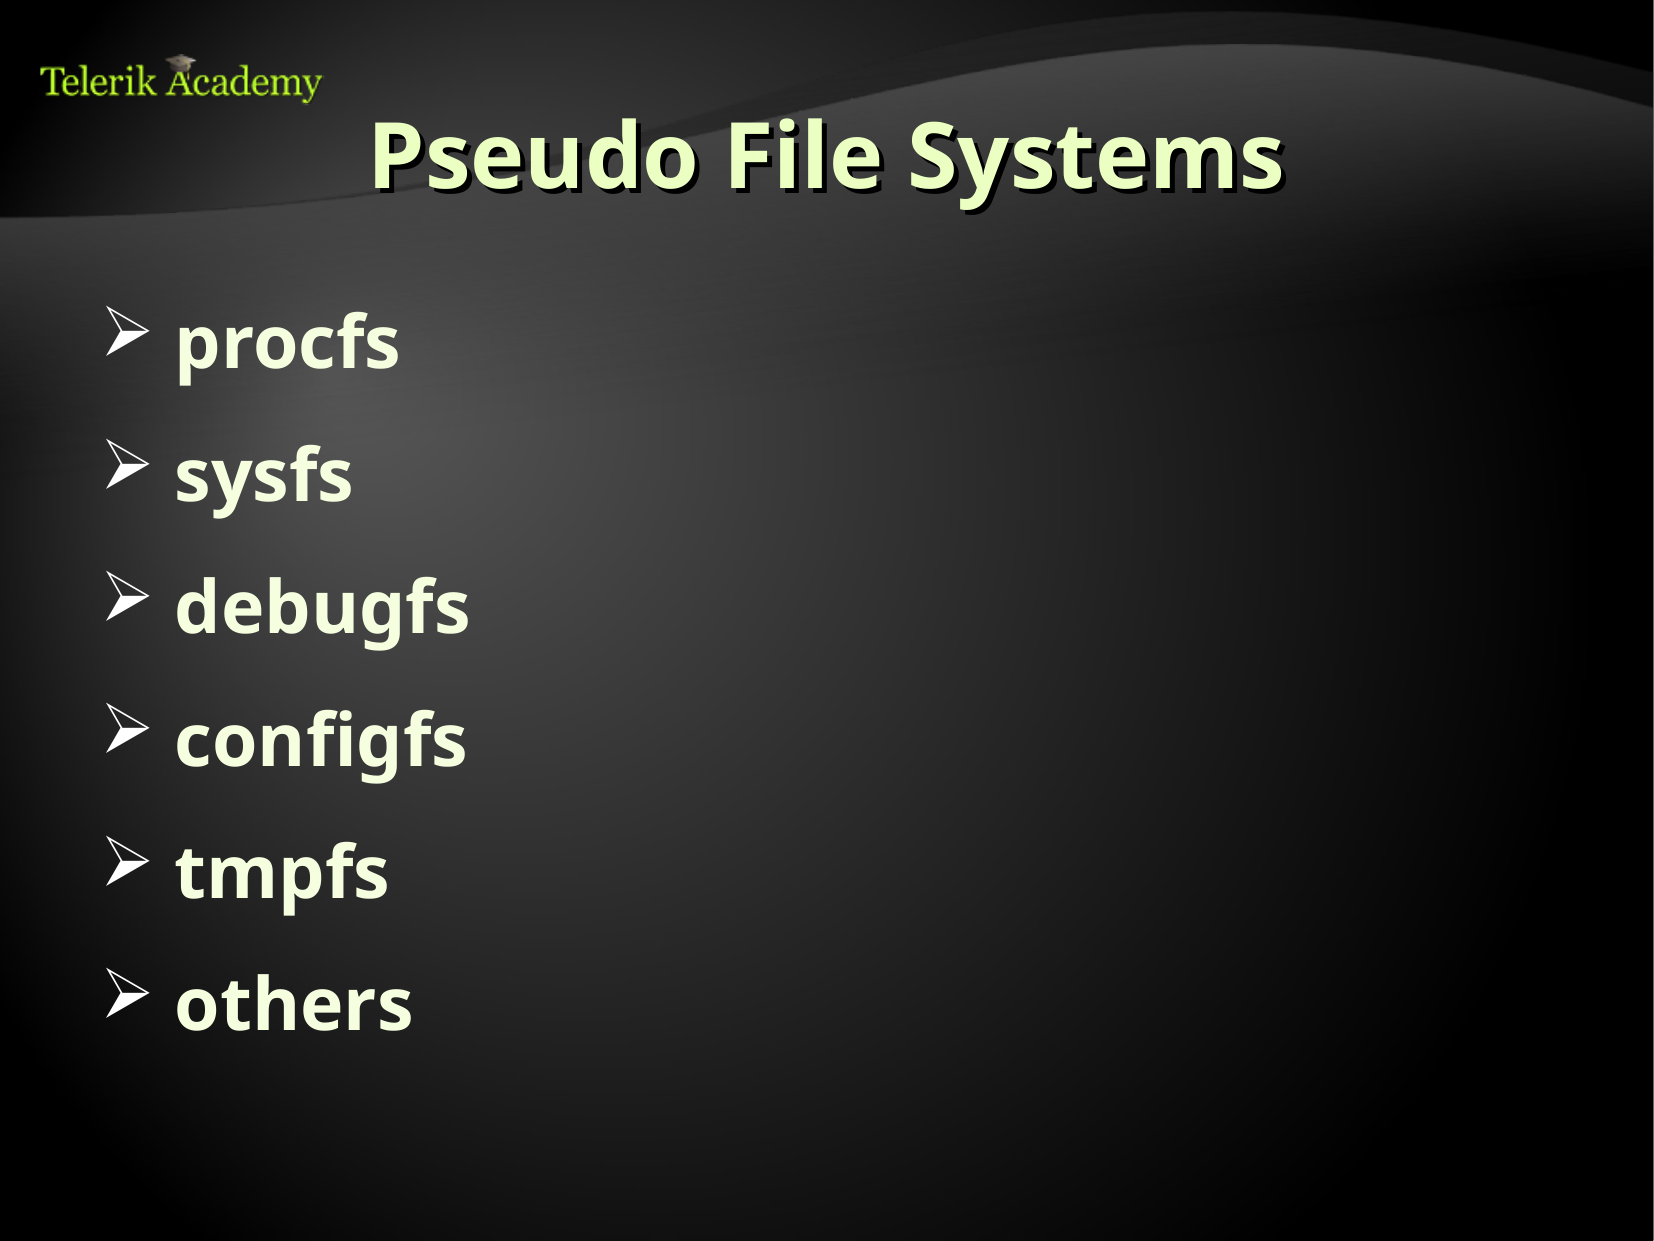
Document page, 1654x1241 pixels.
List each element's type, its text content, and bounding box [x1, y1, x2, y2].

list procfs sysfs debugfs configfs tmpfs others [82, 290, 1538, 1010]
title Pseudo File Systems [82, 49, 1571, 257]
picture [0, 0, 1654, 1241]
